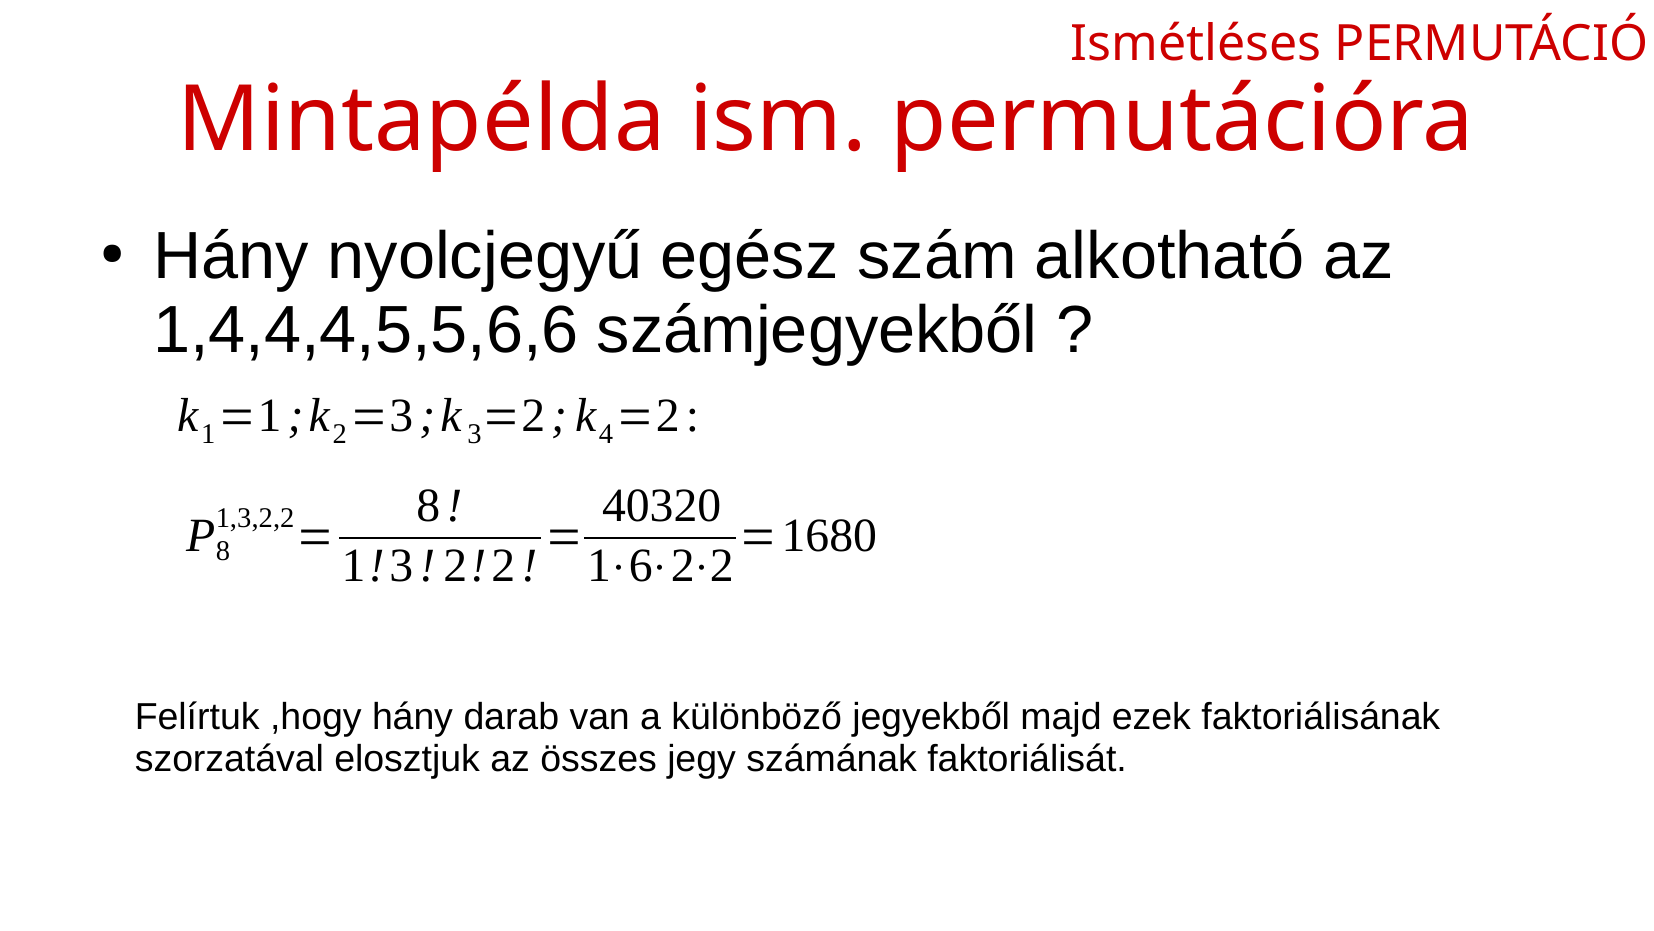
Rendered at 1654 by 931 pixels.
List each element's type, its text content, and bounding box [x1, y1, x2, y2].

title Mintapélda ism. permutációra [82, 37, 1571, 193]
title Ismétléses PERMUTÁCIÓ [1065, 0, 1654, 110]
list Hány nyolcjegyű egész szám alkotható az 1,4,4,4,5,5,6,6 számjegyekből ? [82, 217, 1571, 758]
chart [171, 480, 889, 594]
chart [165, 390, 710, 451]
text_box Felírtuk ,hogy hány darab van a különböző jegyekből majd ezek faktoriálisának szorzatával elosztjuk az összes jegy számának faktoriálisát. [120, 688, 1546, 826]
